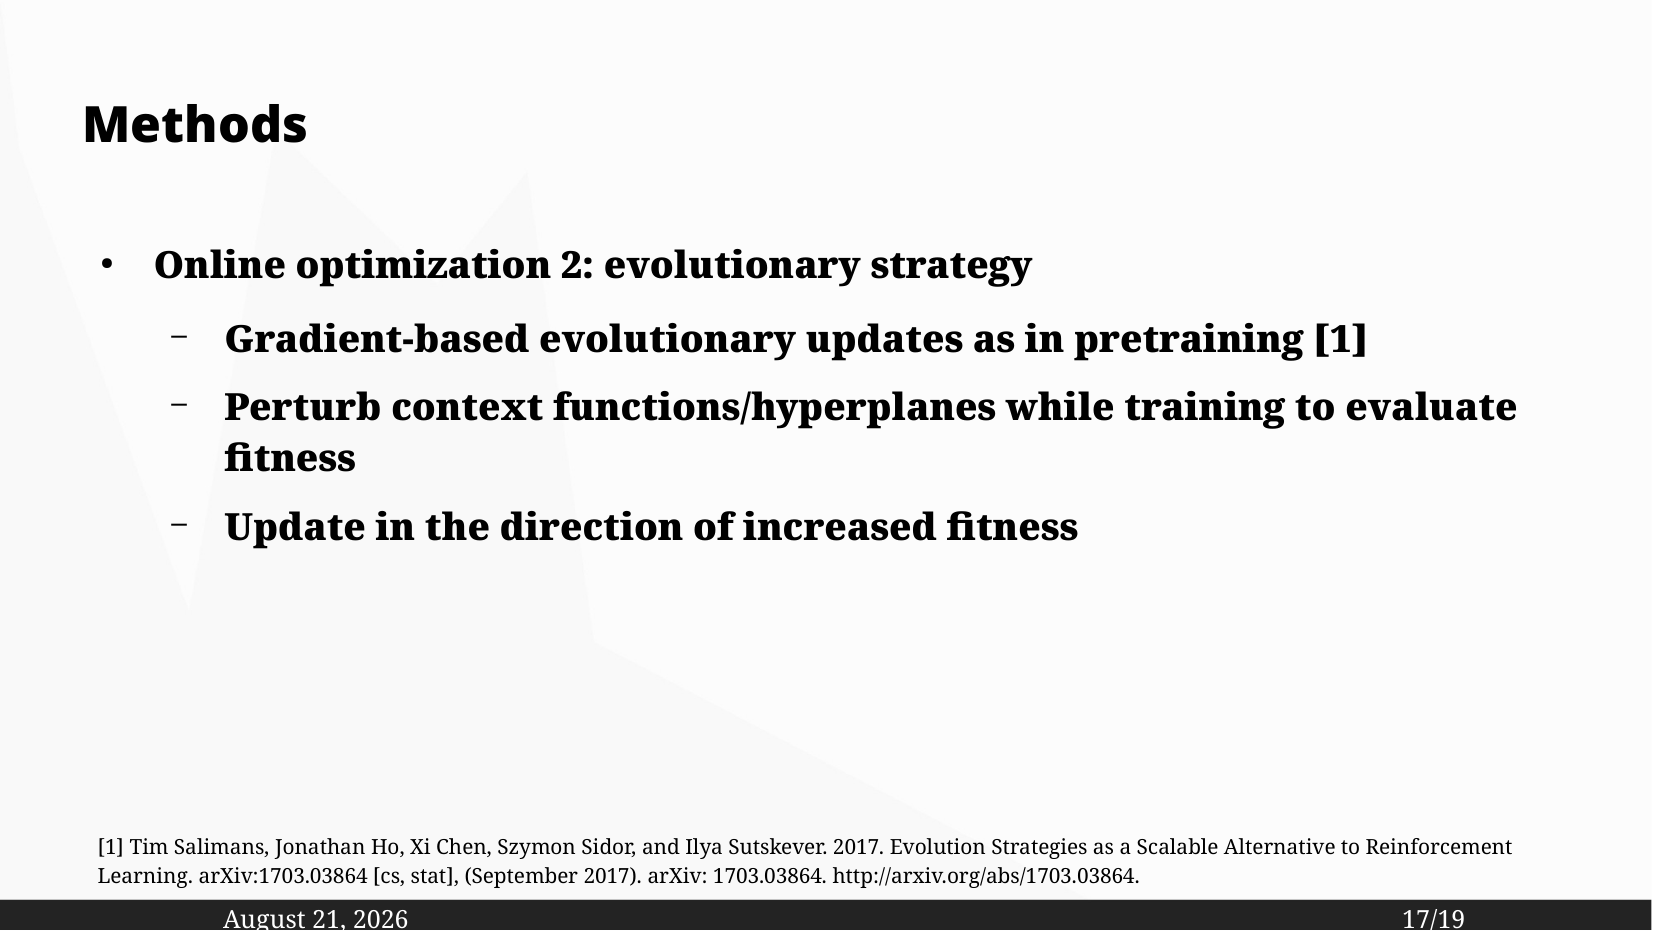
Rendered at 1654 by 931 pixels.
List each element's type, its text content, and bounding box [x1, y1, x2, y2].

title Methods [82, 45, 1571, 202]
list Online optimization 2: evolutionary strategy Gradient-based evolutionary updates as in pretraining [1] Perturb context functions/hyperplanes while training to evaluate fitness Update in the direction of increased fitness [82, 238, 1571, 825]
text_box [1] Tim Salimans, Jonathan Ho, Xi Chen, Szymon Sidor, and Ilya Sutskever. 2017. Evolution Strategies as a Scalable Alternative to Reinforcement Learning. arXiv:1703.03864 [cs, stat], (September 2017). arXiv: 1703.03864. http://arxiv.org/abs/1703.03864. [82, 825, 1576, 882]
picture [0, 0, 1652, 931]
